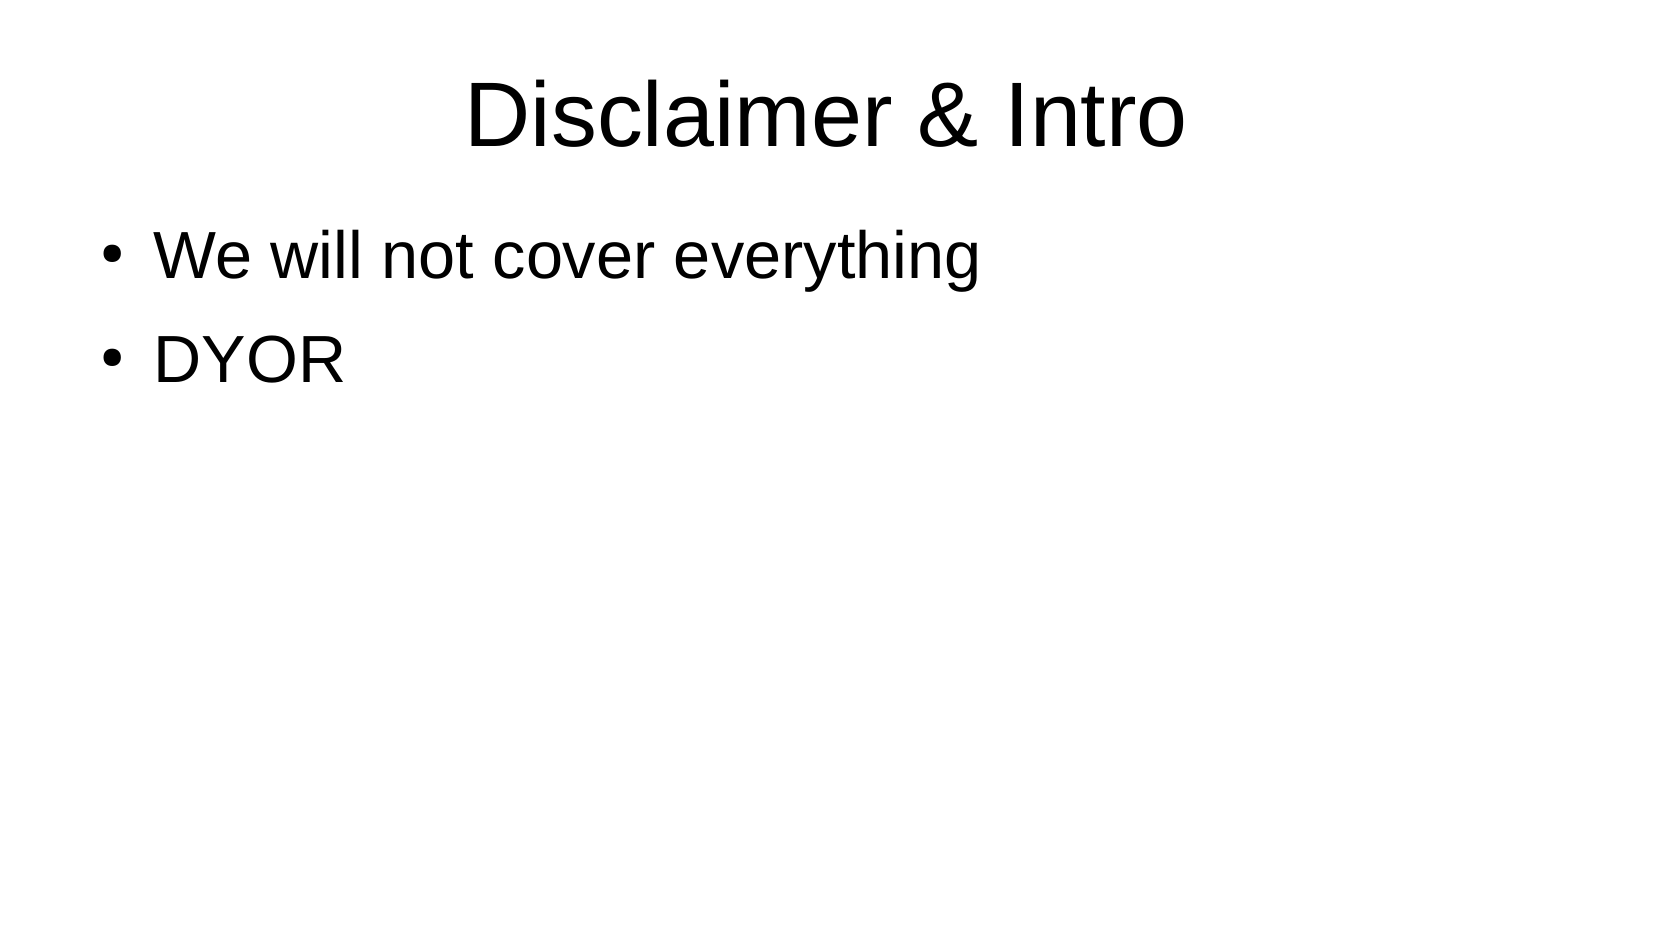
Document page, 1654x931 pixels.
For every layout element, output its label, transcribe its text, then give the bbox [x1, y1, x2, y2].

title Disclaimer & Intro [82, 37, 1571, 193]
list We will not cover everything DYOR [82, 217, 1571, 758]
